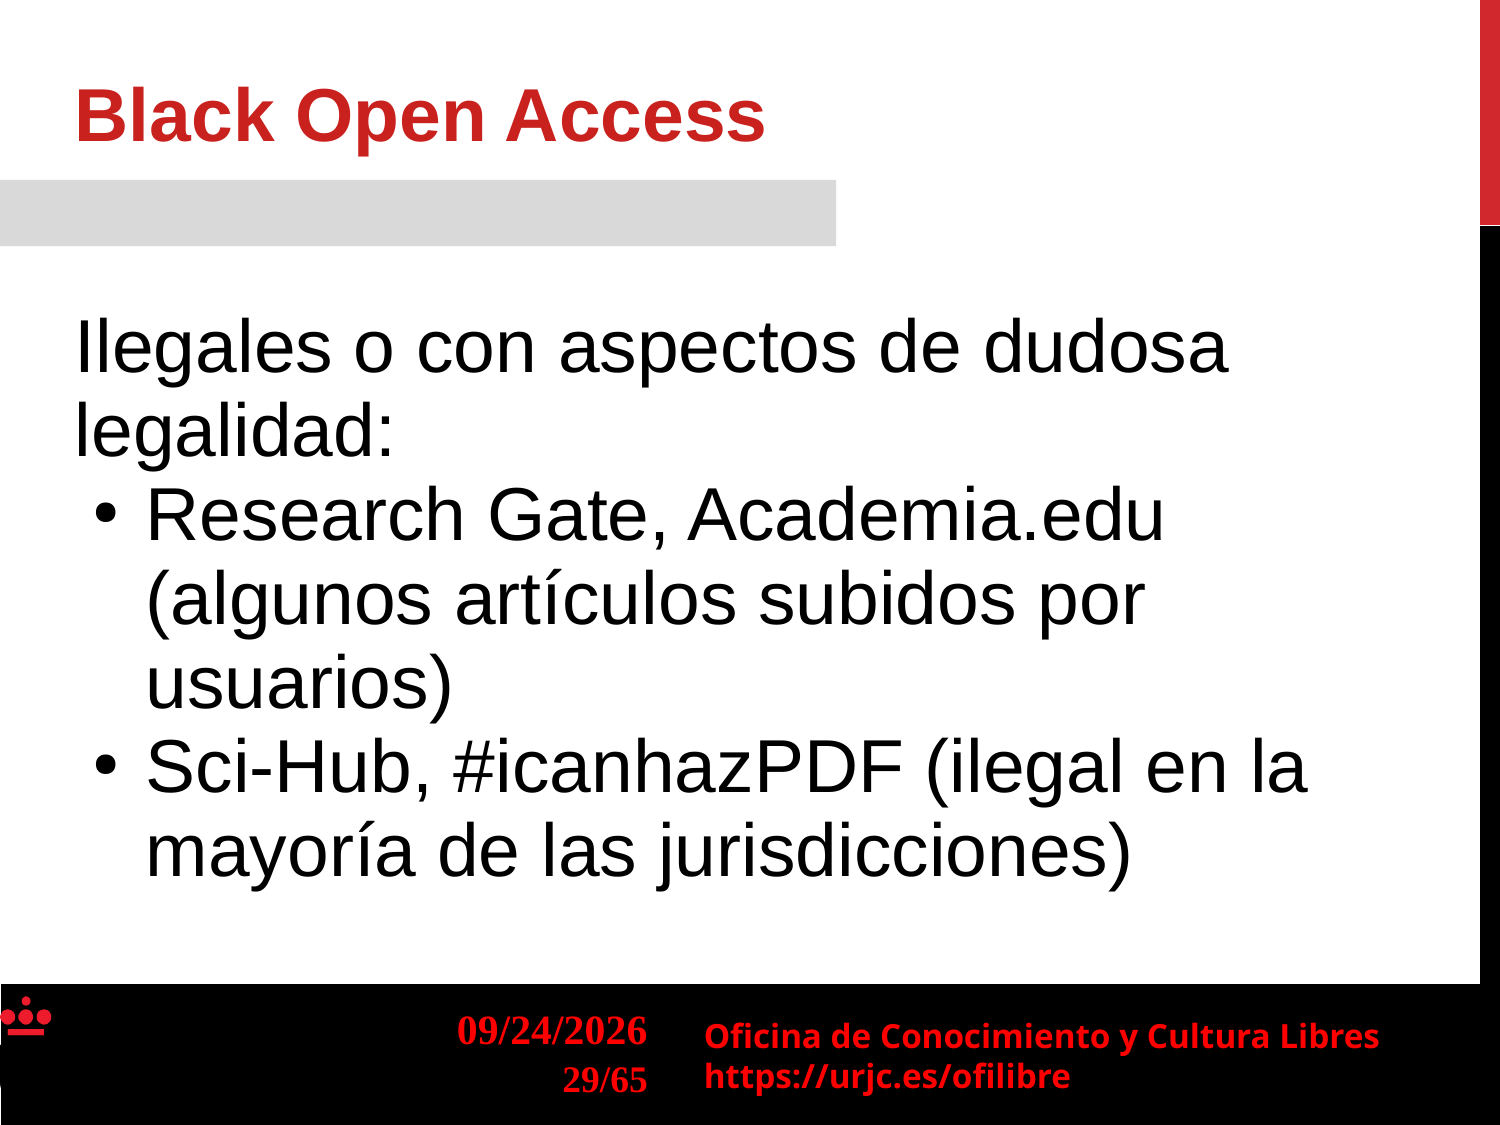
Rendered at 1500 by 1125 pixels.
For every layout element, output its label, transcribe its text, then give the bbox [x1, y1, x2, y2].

text_box Ilegales o con aspectos de dudosa legalidad: Research Gate, Academia.edu (algunos artículos subidos por usuarios) Sci-Hub, #icanhazPDF (ilegal en la mayoría de las jurisdicciones) [60, 297, 1463, 901]
title [75, 15, 1425, 172]
text_box Black Open Access [60, 66, 991, 249]
